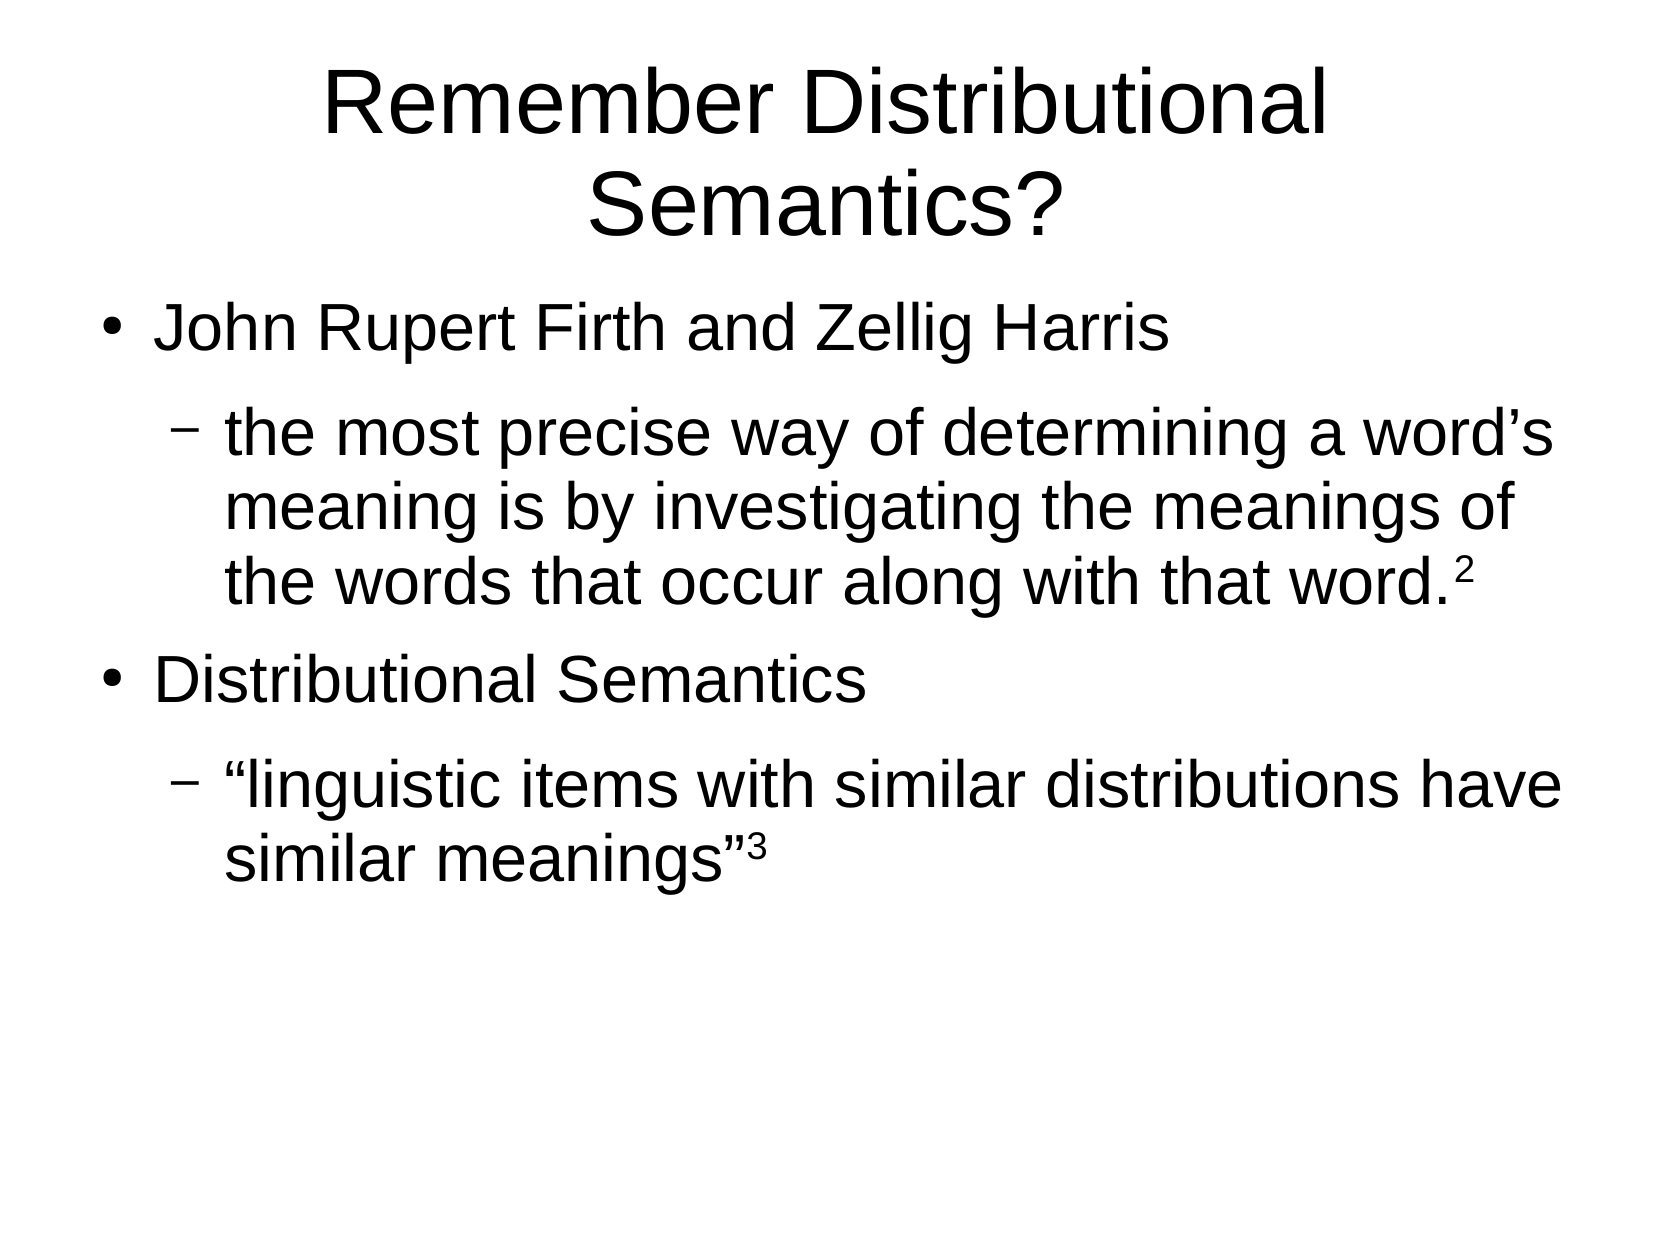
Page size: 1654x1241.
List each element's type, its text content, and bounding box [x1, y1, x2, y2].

title Remember Distributional Semantics? [82, 49, 1571, 257]
list John Rupert Firth and Zellig Harris the most precise way of determining a word’s meaning is by investigating the meanings of the words that occur along with that word.2 Distributional Semantics “linguistic items with similar distributions have similar meanings”3 [82, 290, 1571, 1010]
